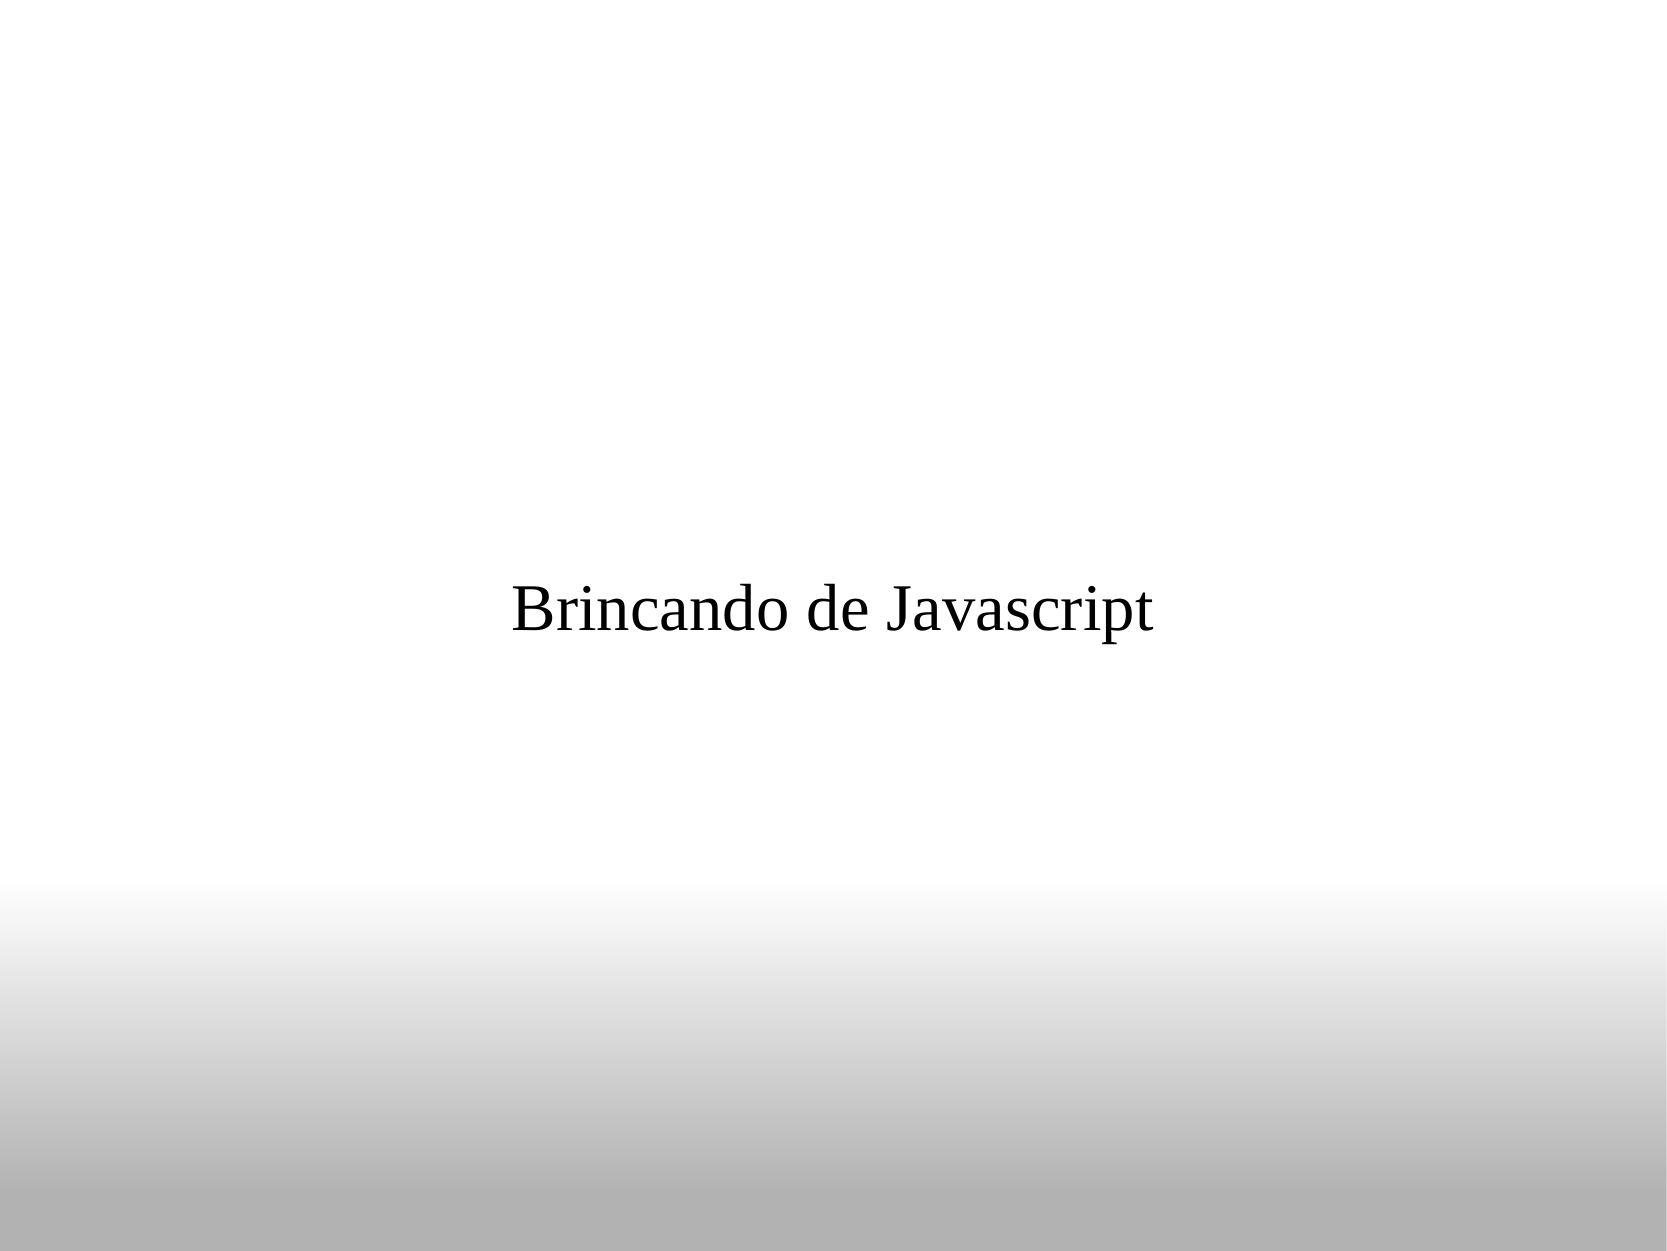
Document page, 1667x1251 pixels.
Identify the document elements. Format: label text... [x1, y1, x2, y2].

subtitle Brincando de Javascript [125, 104, 1542, 1104]
picture [0, 0, 1667, 1251]
